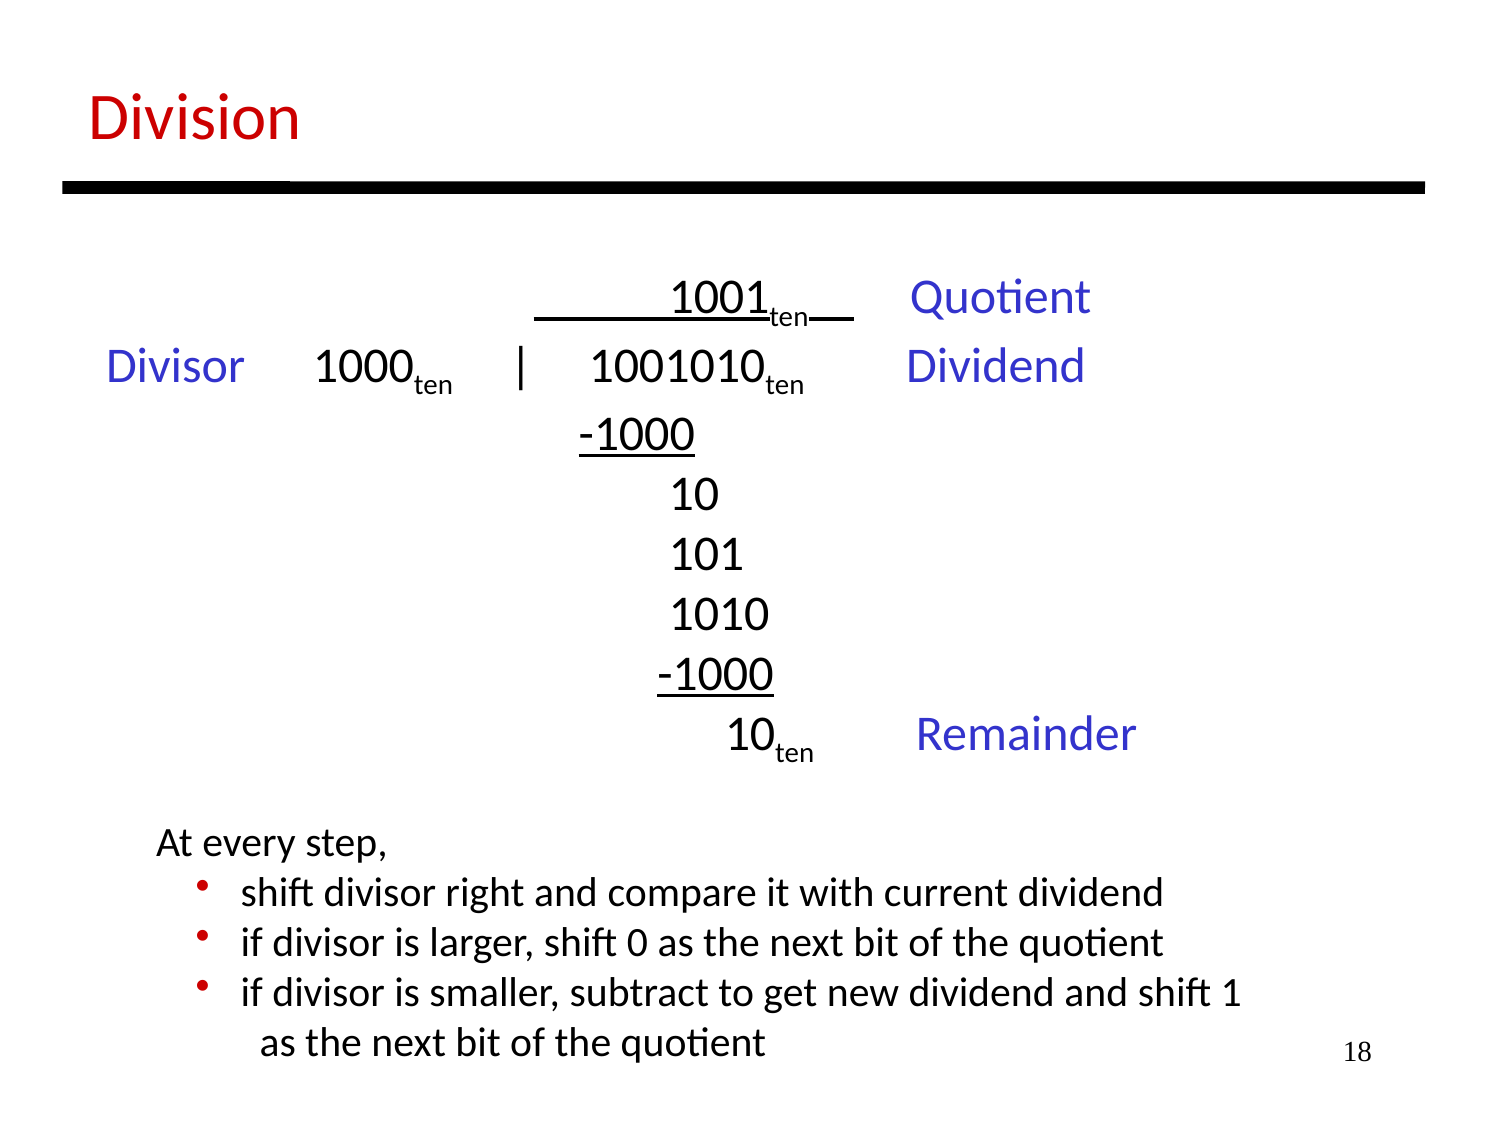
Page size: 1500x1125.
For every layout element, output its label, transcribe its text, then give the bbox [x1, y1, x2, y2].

text_box Division [73, 65, 317, 160]
text_box 1001ten Quotient Divisor 1000ten | 1001010ten Dividend -1000 10 101 1010 -1000 10ten Remainder [91, 256, 1153, 777]
text_box At every step, shift divisor right and compare it with current dividend if divisor is larger, shift 0 as the next bit of the quotient if divisor is smaller, subtract to get new dividend and shift 1 as the next bit of the quotient [141, 807, 1258, 1073]
slide_number <number> [1074, 1025, 1388, 1100]
